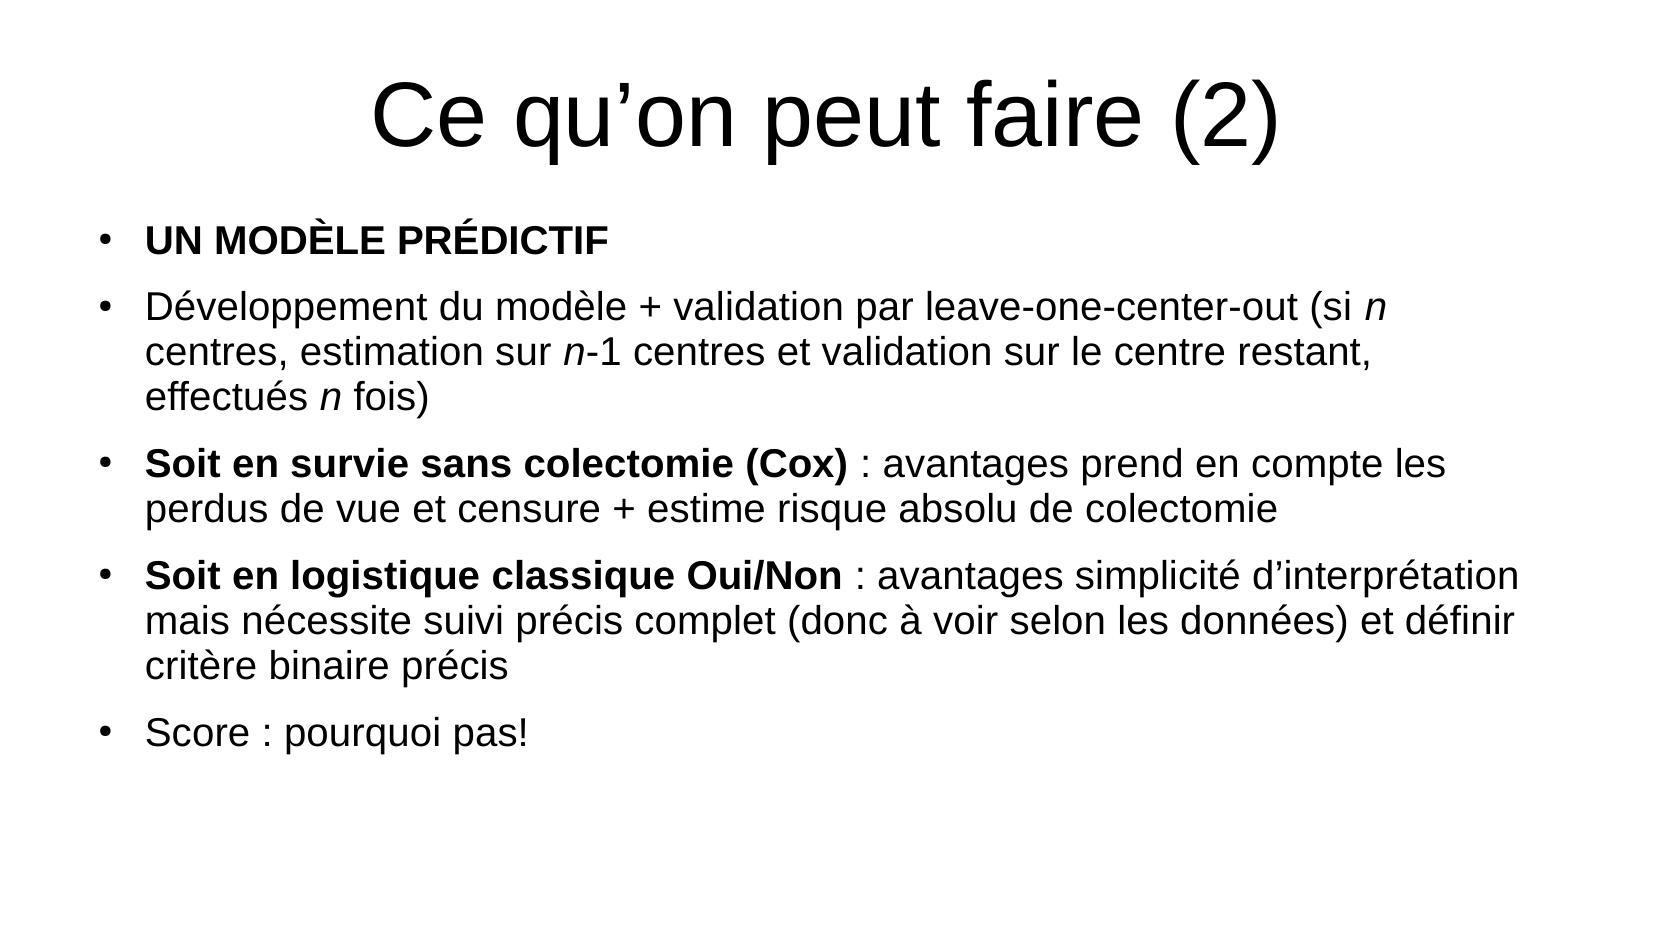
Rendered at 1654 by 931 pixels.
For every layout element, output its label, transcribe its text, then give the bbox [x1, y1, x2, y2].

list UN MODÈLE PRÉDICTIF Développement du modèle + validation par leave-one-center-out (si n centres, estimation sur n-1 centres et validation sur le centre restant, effectués n fois) Soit en survie sans colectomie (Cox) : avantages prend en compte les perdus de vue et censure + estime risque absolu de colectomie Soit en logistique classique Oui/Non : avantages simplicité d’interprétation mais nécessite suivi précis complet (donc à voir selon les données) et définir critère binaire précis Score : pourquoi pas! [82, 217, 1536, 758]
title Ce qu’on peut faire (2) [82, 37, 1571, 193]
